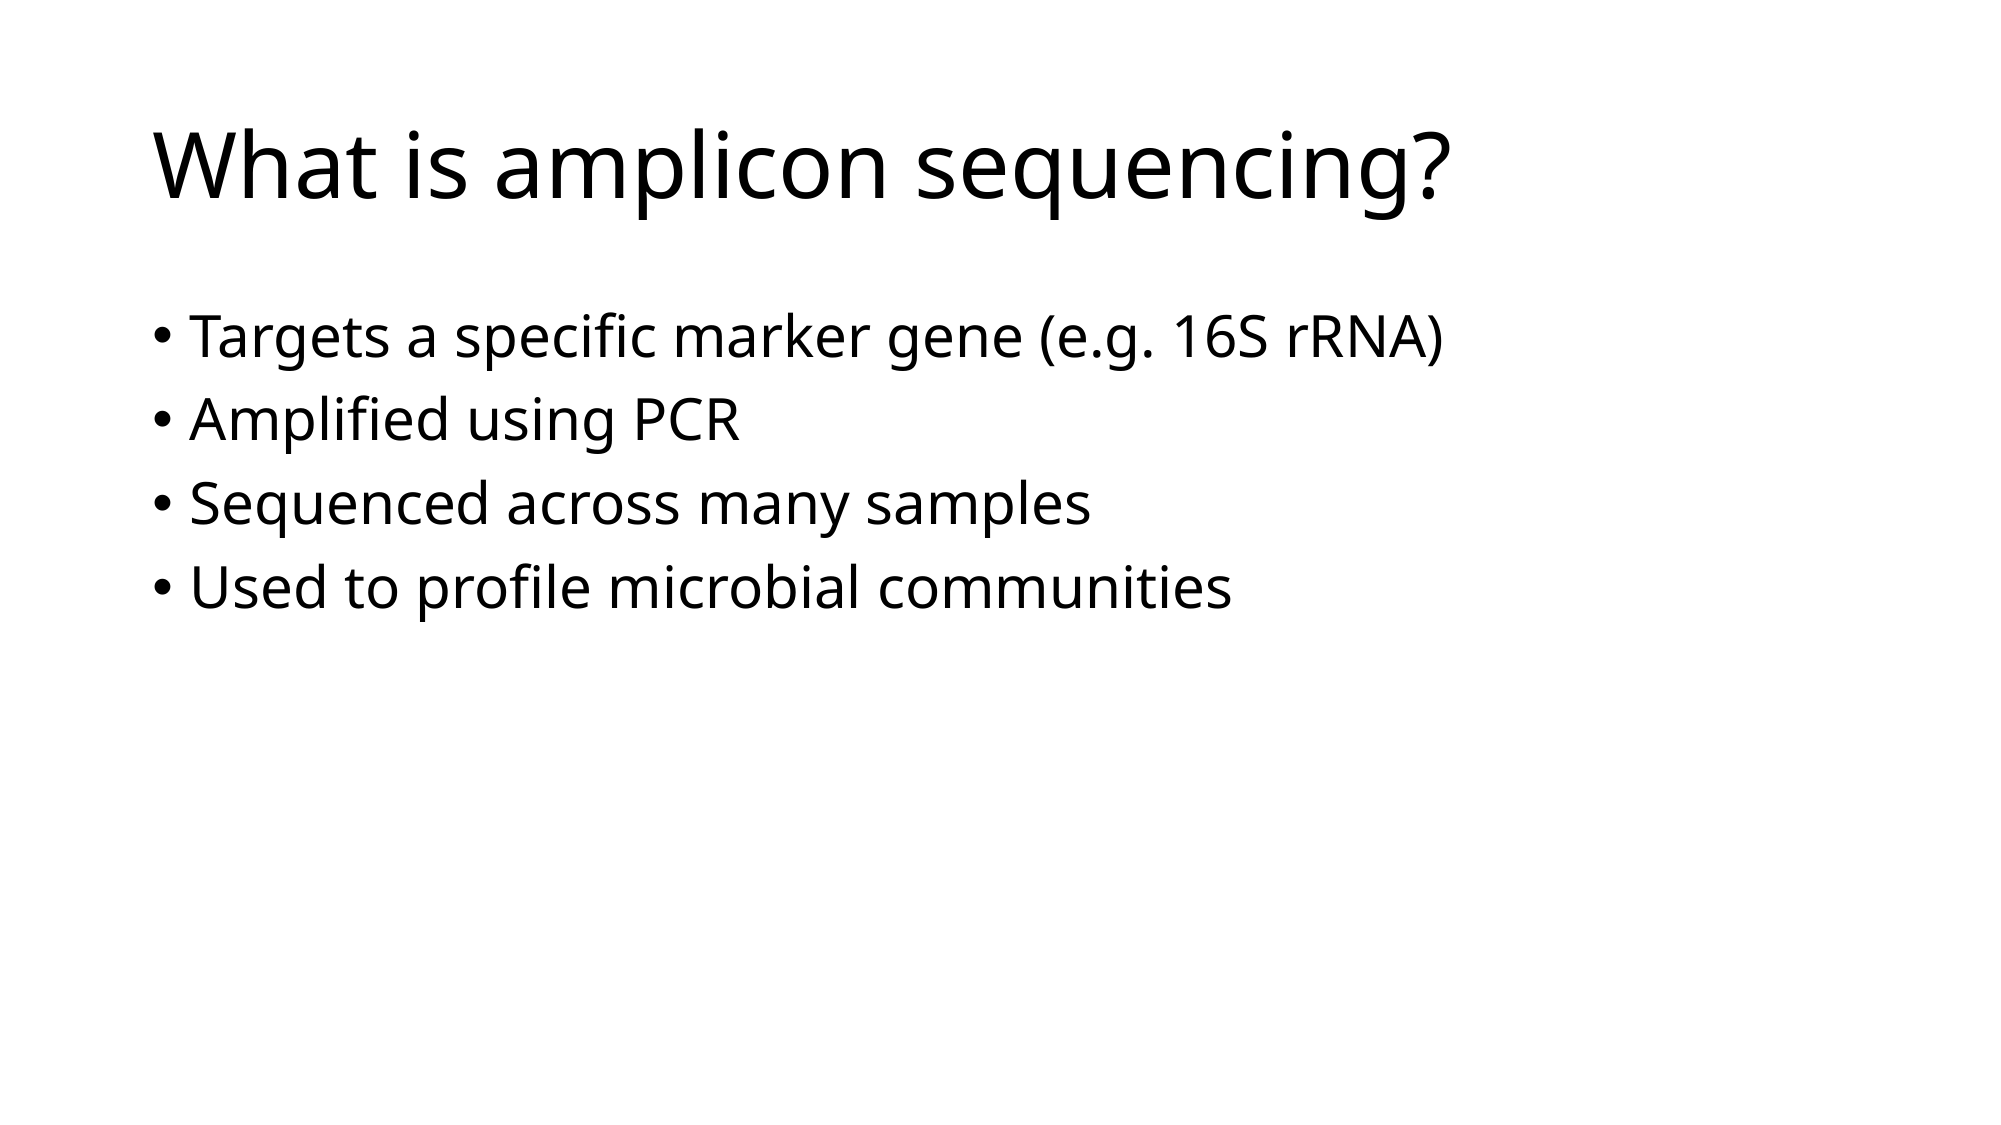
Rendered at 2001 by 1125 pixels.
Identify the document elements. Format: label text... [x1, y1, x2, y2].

title What is amplicon sequencing? [137, 59, 1863, 278]
list Targets a specific marker gene (e.g. 16S rRNA) Amplified using PCR Sequenced across many samples Used to profile microbial communities [137, 299, 1863, 1014]
